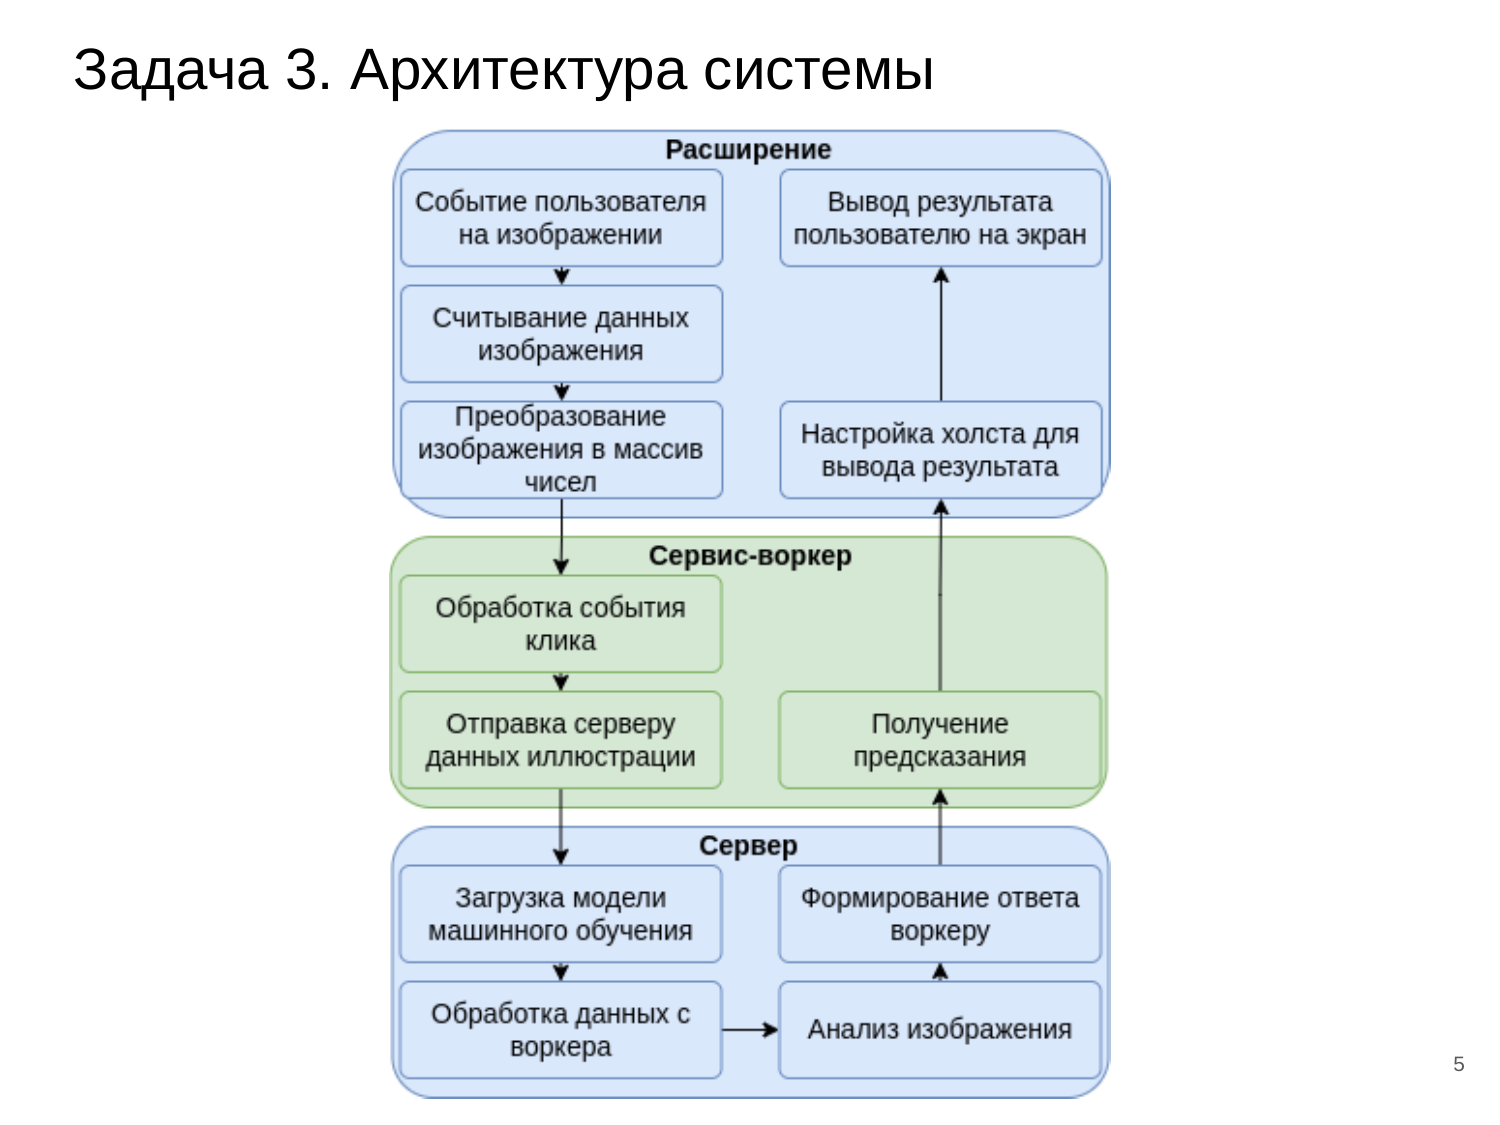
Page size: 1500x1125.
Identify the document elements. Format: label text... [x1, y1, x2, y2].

picture [389, 111, 1111, 1099]
slide_number <номер> [1389, 1019, 1480, 1106]
title Задача 3. Архитектура системы [59, 16, 1457, 142]
